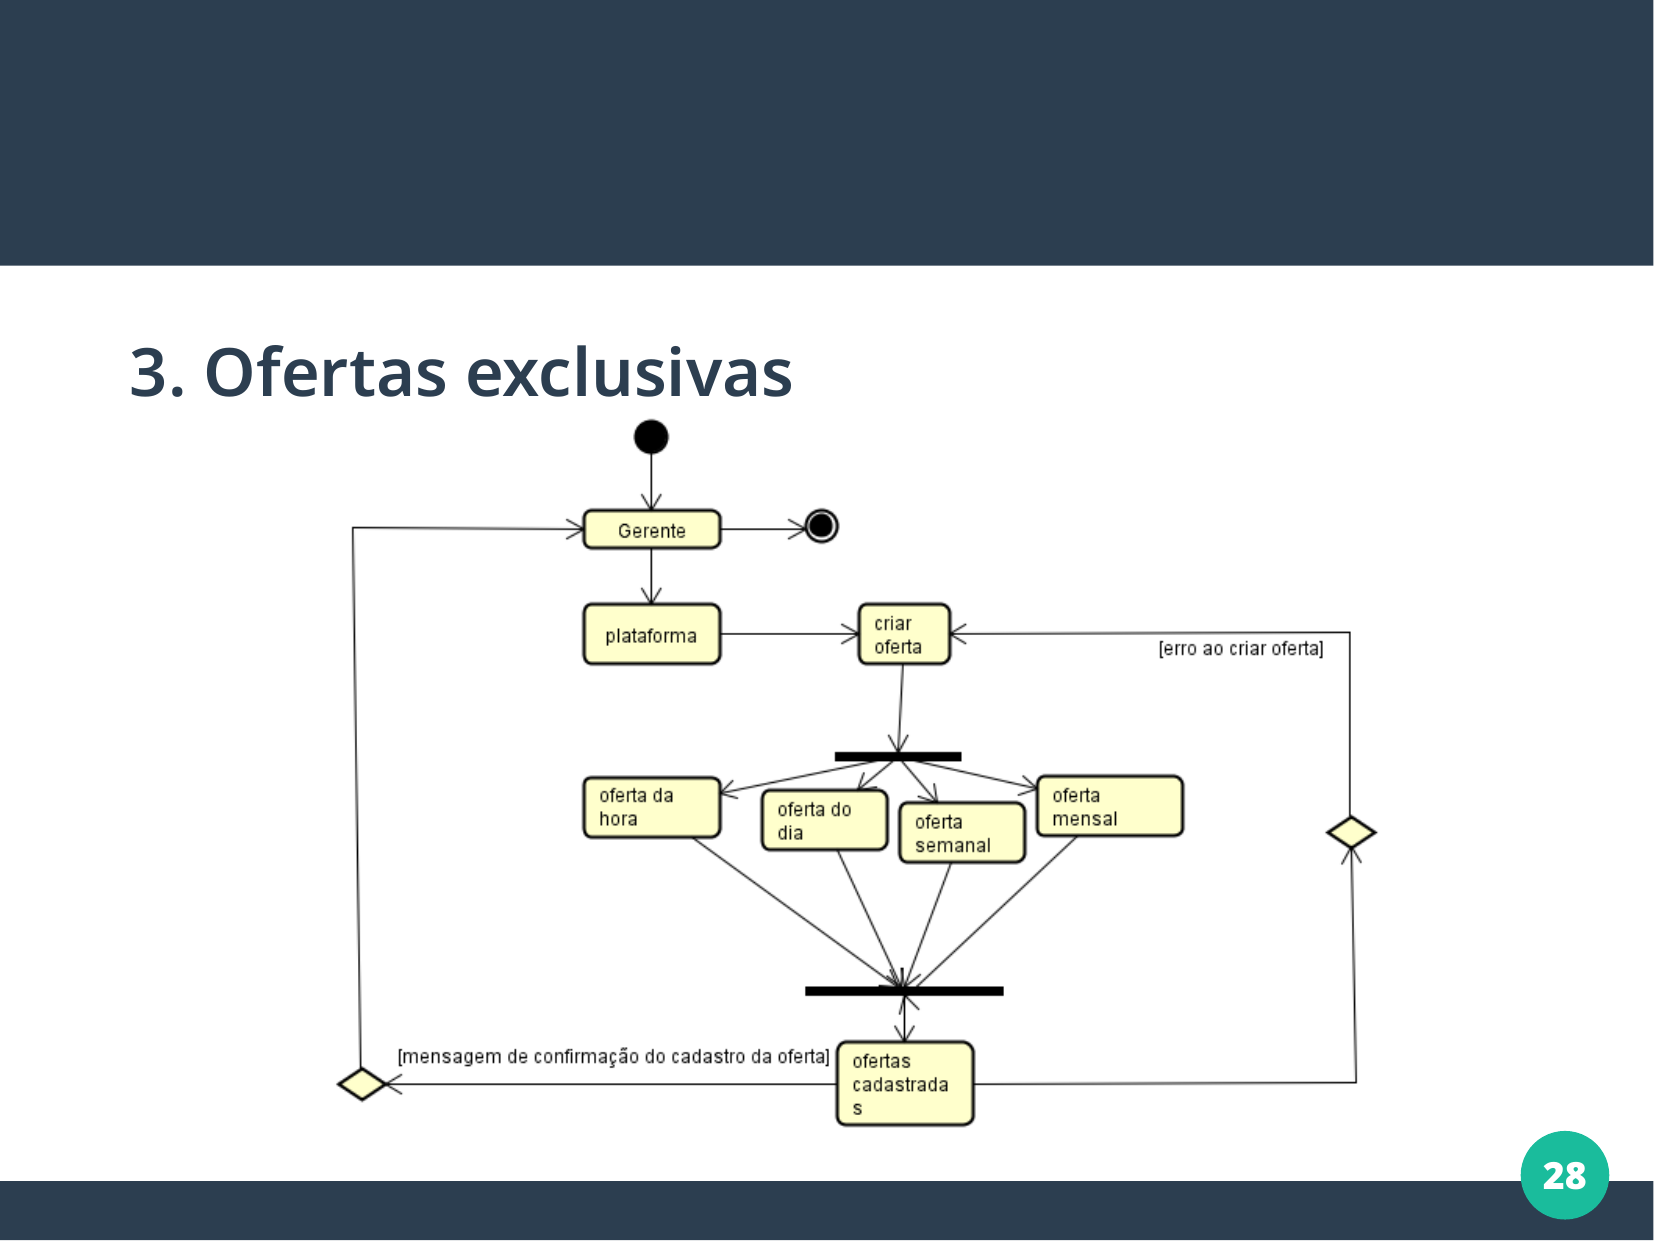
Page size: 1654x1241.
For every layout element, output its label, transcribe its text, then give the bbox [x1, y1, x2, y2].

picture [307, 413, 1390, 1140]
list 3. Ofertas exclusivas [59, 324, 1595, 1152]
